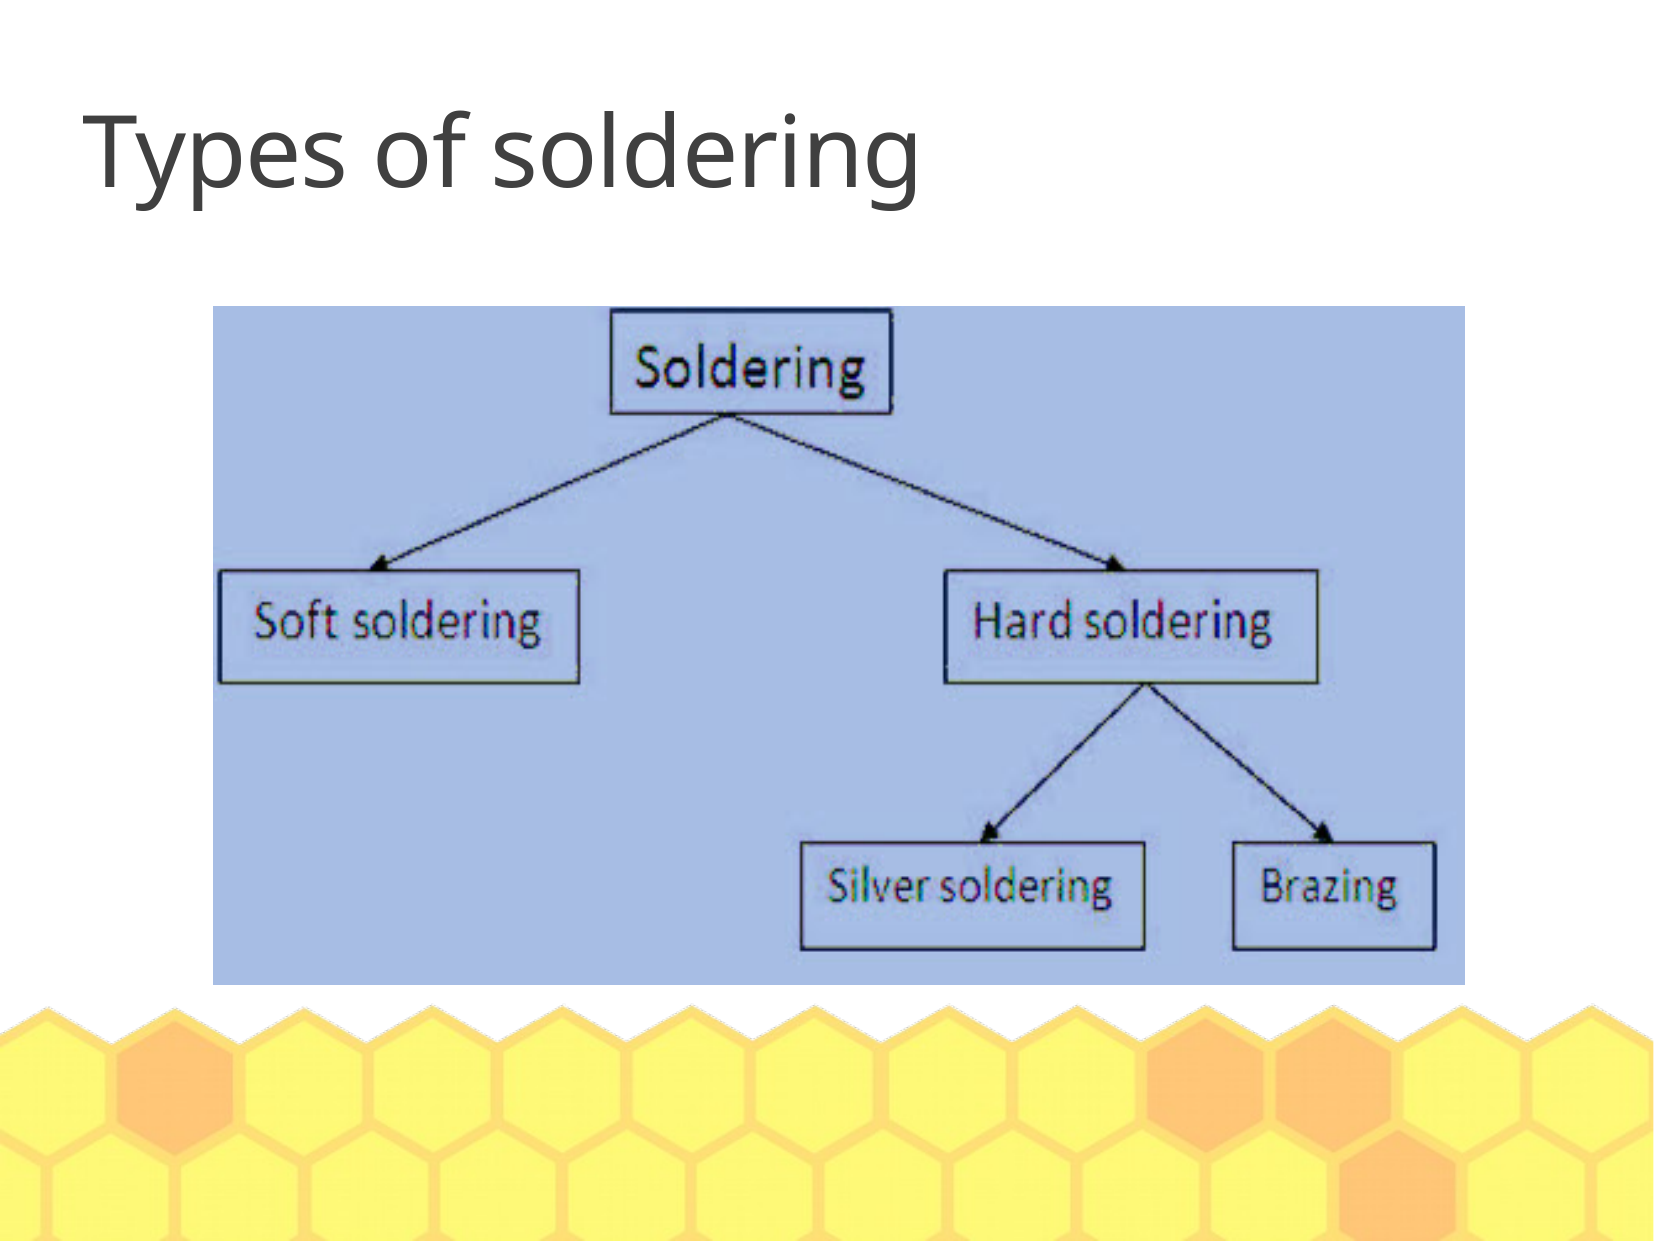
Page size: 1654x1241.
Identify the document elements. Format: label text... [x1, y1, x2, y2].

title Types of soldering [82, 49, 1571, 257]
picture [213, 306, 1465, 985]
picture [0, 1001, 1654, 1241]
